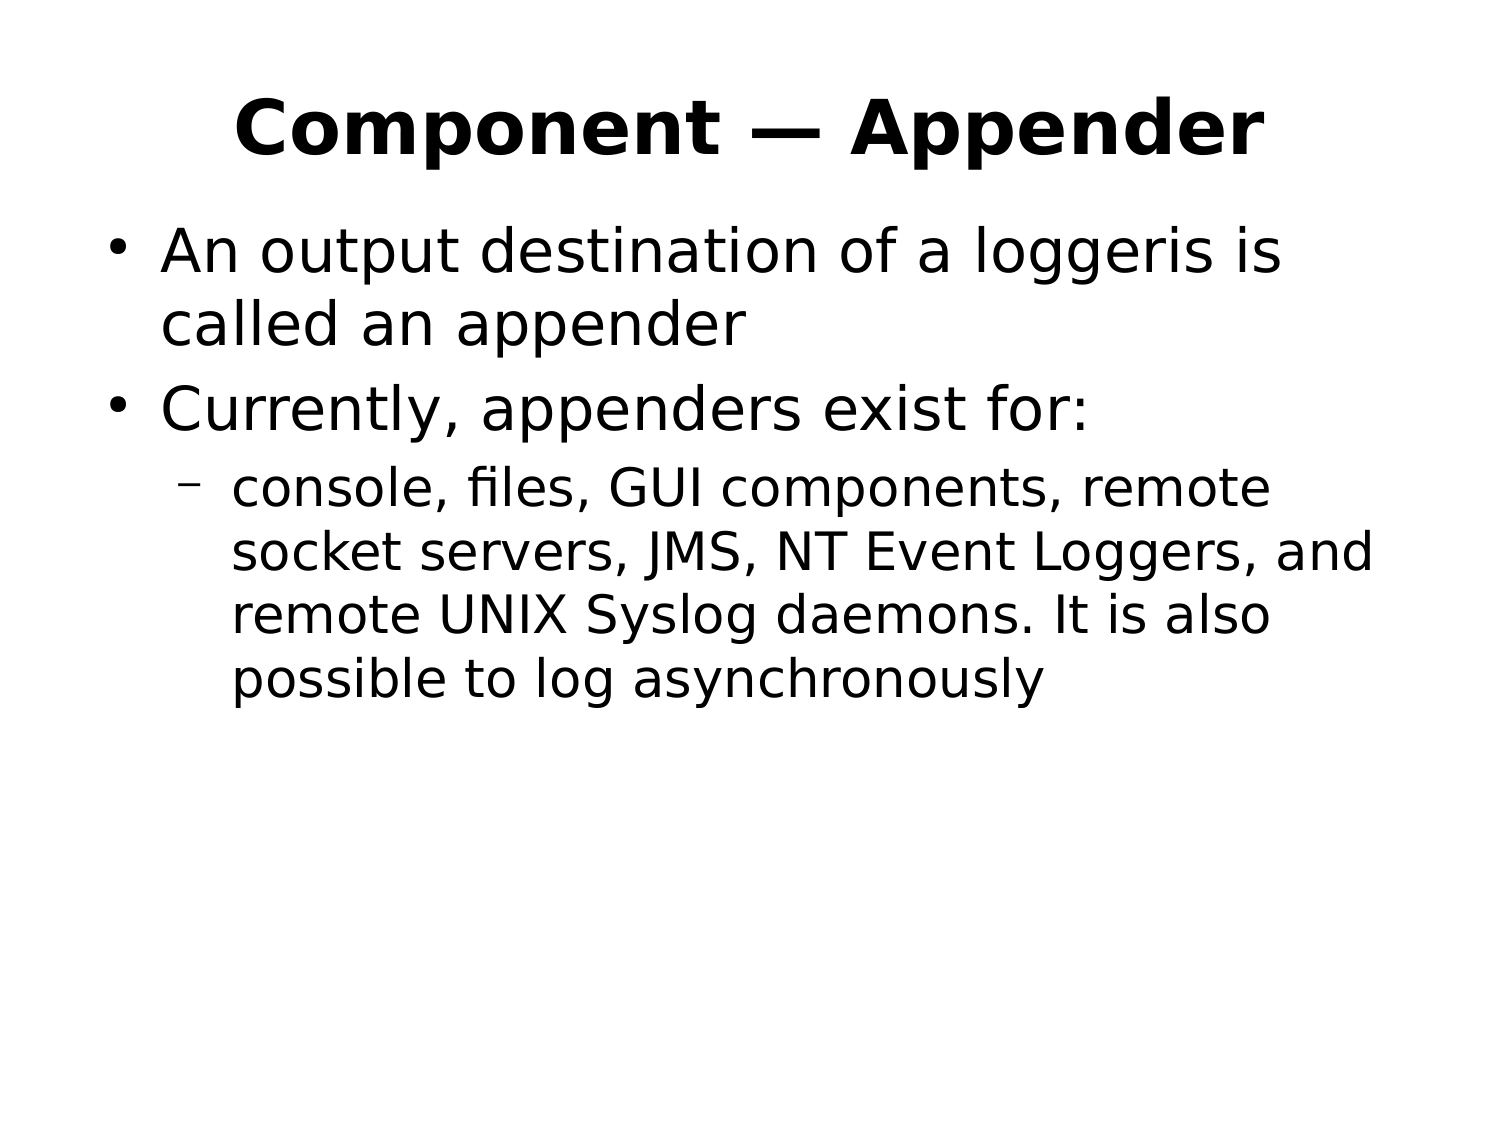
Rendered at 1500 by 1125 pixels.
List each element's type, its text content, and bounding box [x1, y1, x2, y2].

list An output destination of a loggeris is called an appender Currently, appenders exist for: console, files, GUI components, remote socket servers, JMS, NT Event Loggers, and remote UNIX Syslog daemons. It is also possible to log asynchronously [75, 204, 1395, 1075]
title Component — Appender [75, 44, 1425, 177]
